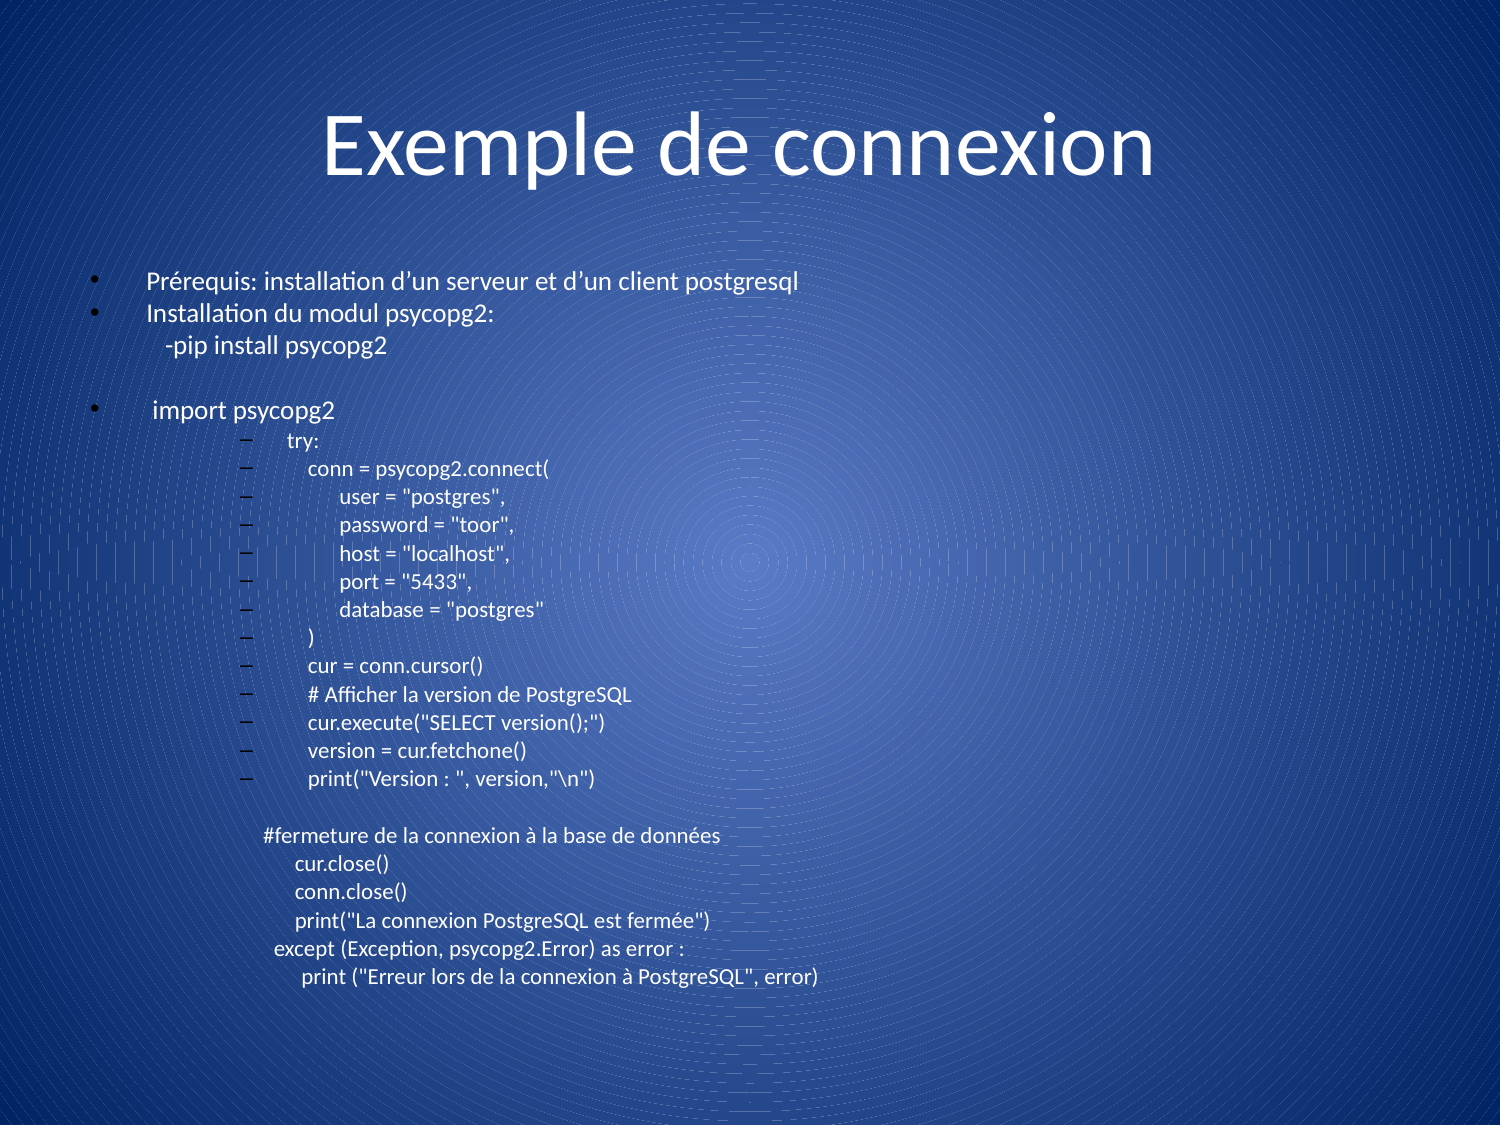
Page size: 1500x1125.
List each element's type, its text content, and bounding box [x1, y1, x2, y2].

title Exemple de connexion [75, 45, 1426, 233]
list Prérequis: installation d’un serveur et d’un client postgresql Installation du modul psycopg2: -pip install psycopg2 import psycopg2 try: conn = psycopg2.connect( user = "postgres", password = "toor", host = "localhost", port = "5433", database = "postgres" ) cur = conn.cursor() # Afficher la version de PostgreSQL cur.execute("SELECT version();") version = cur.fetchone() print("Version : ", version,"\n") #fermeture de la connexion à la base de données cur.close() conn.close() print("La connexion PostgreSQL est fermée") except (Exception, psycopg2.Error) as error : print ("Erreur lors de la connexion à PostgreSQL", error) [75, 262, 1426, 1005]
